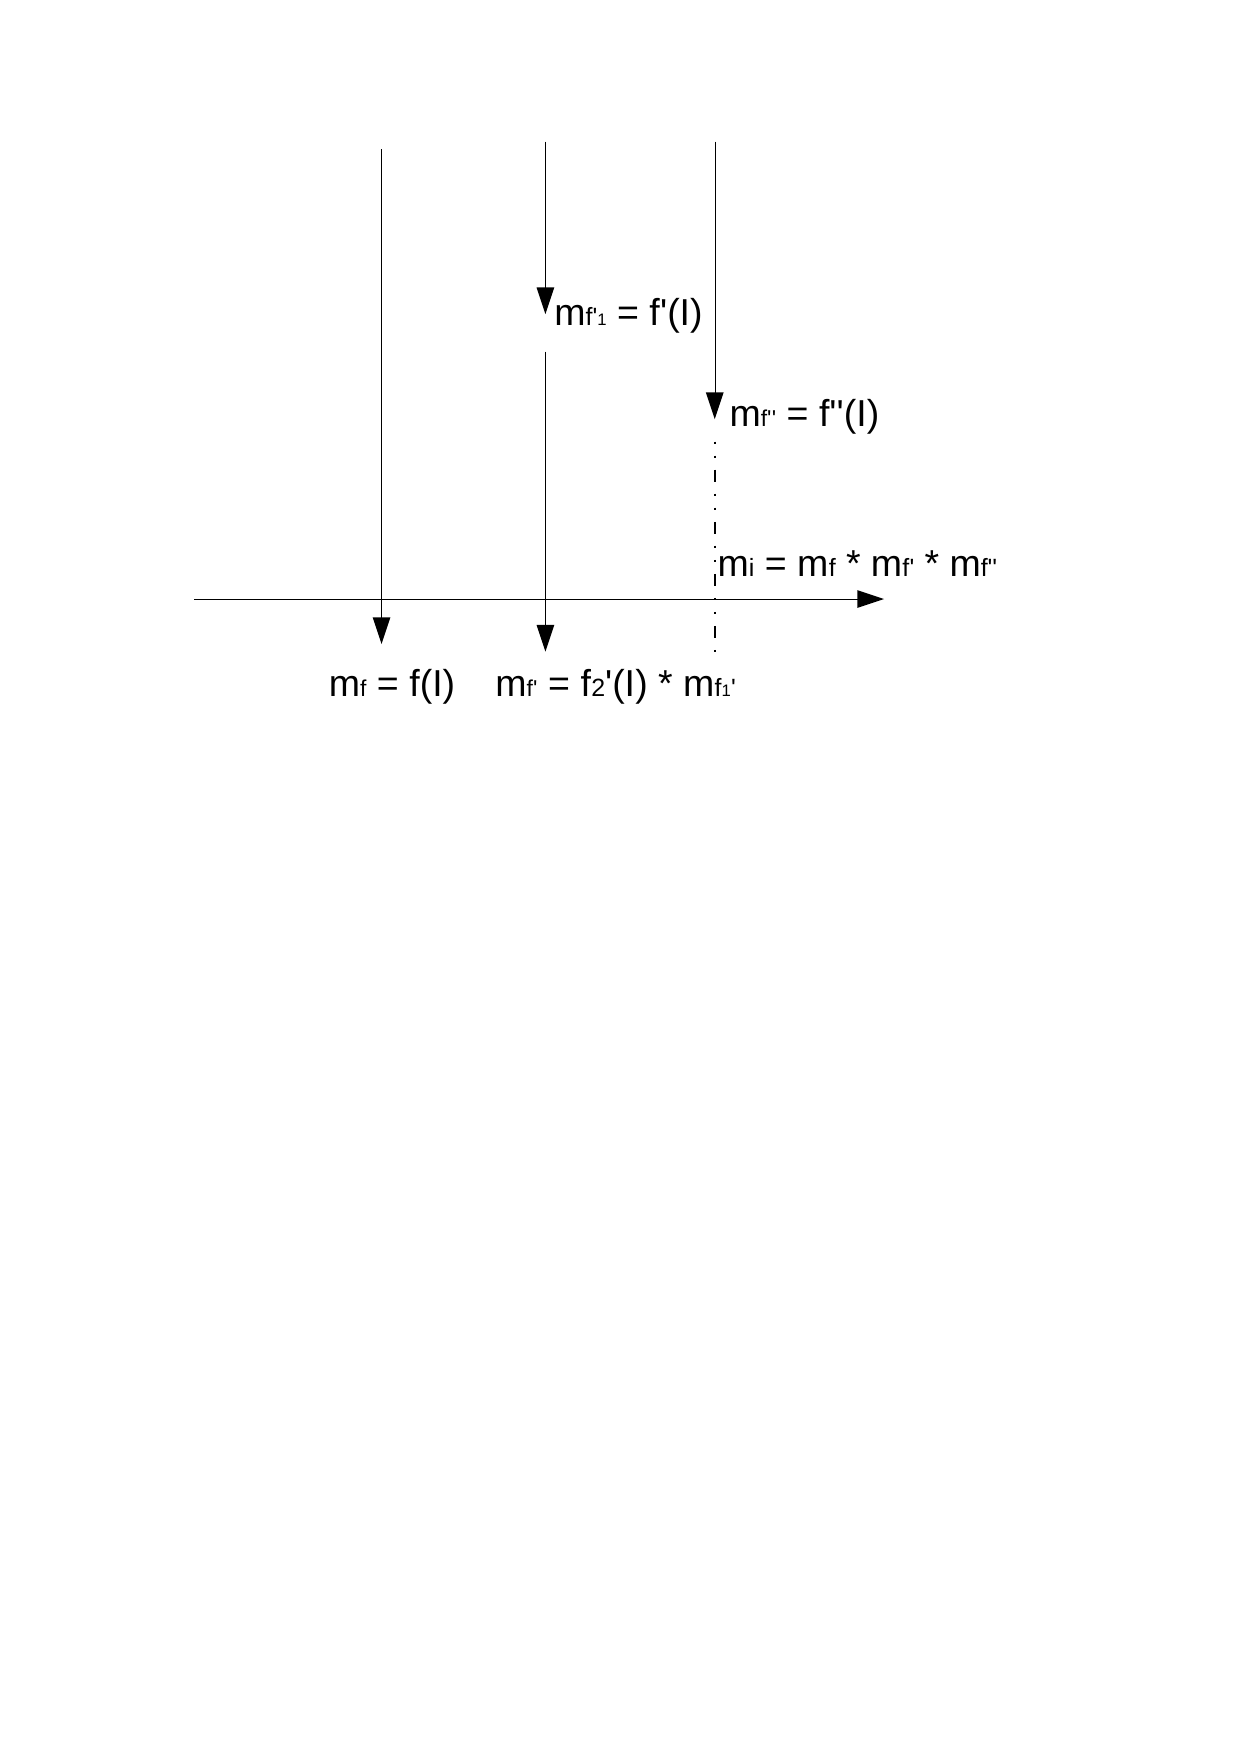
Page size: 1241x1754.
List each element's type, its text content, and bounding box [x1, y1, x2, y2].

text_box mf'1 = f'(I) [539, 284, 718, 341]
text_box mf' = f2'(I) * mf1' [480, 654, 751, 712]
text_box mi = mf * mf' * mf'' [702, 492, 1033, 592]
text_box mf = f(I) [314, 654, 471, 712]
text_box mf'' = f''(I) [714, 374, 933, 442]
